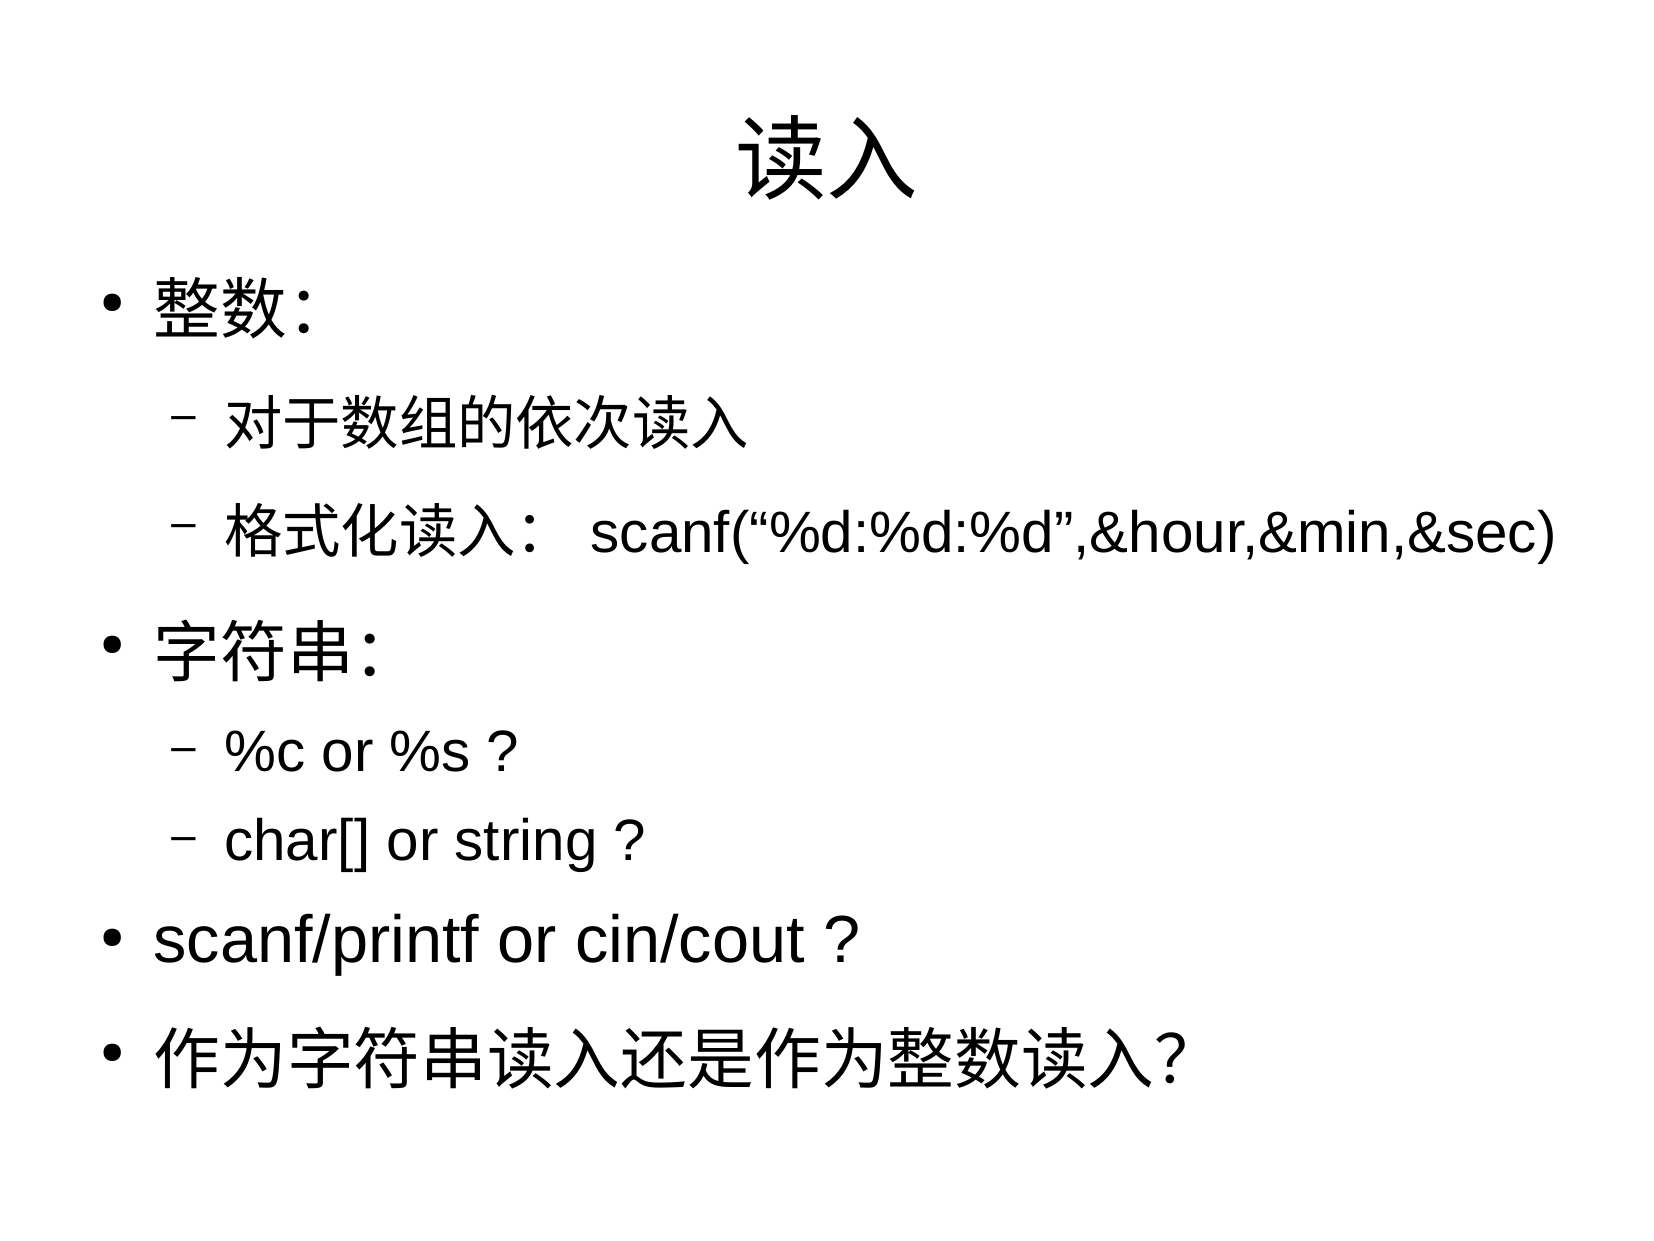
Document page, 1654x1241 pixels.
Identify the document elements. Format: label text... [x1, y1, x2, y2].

title 读入 [82, 49, 1571, 256]
list 整数： 对于数组的依次读入 格式化读入：scanf(“%d:%d:%d”,&hour,&min,&sec) 字符串： %c or %s ? char[] or string ? scanf/printf or cin/cout ? 作为字符串读入还是作为整数读入？ [82, 256, 1571, 1217]
